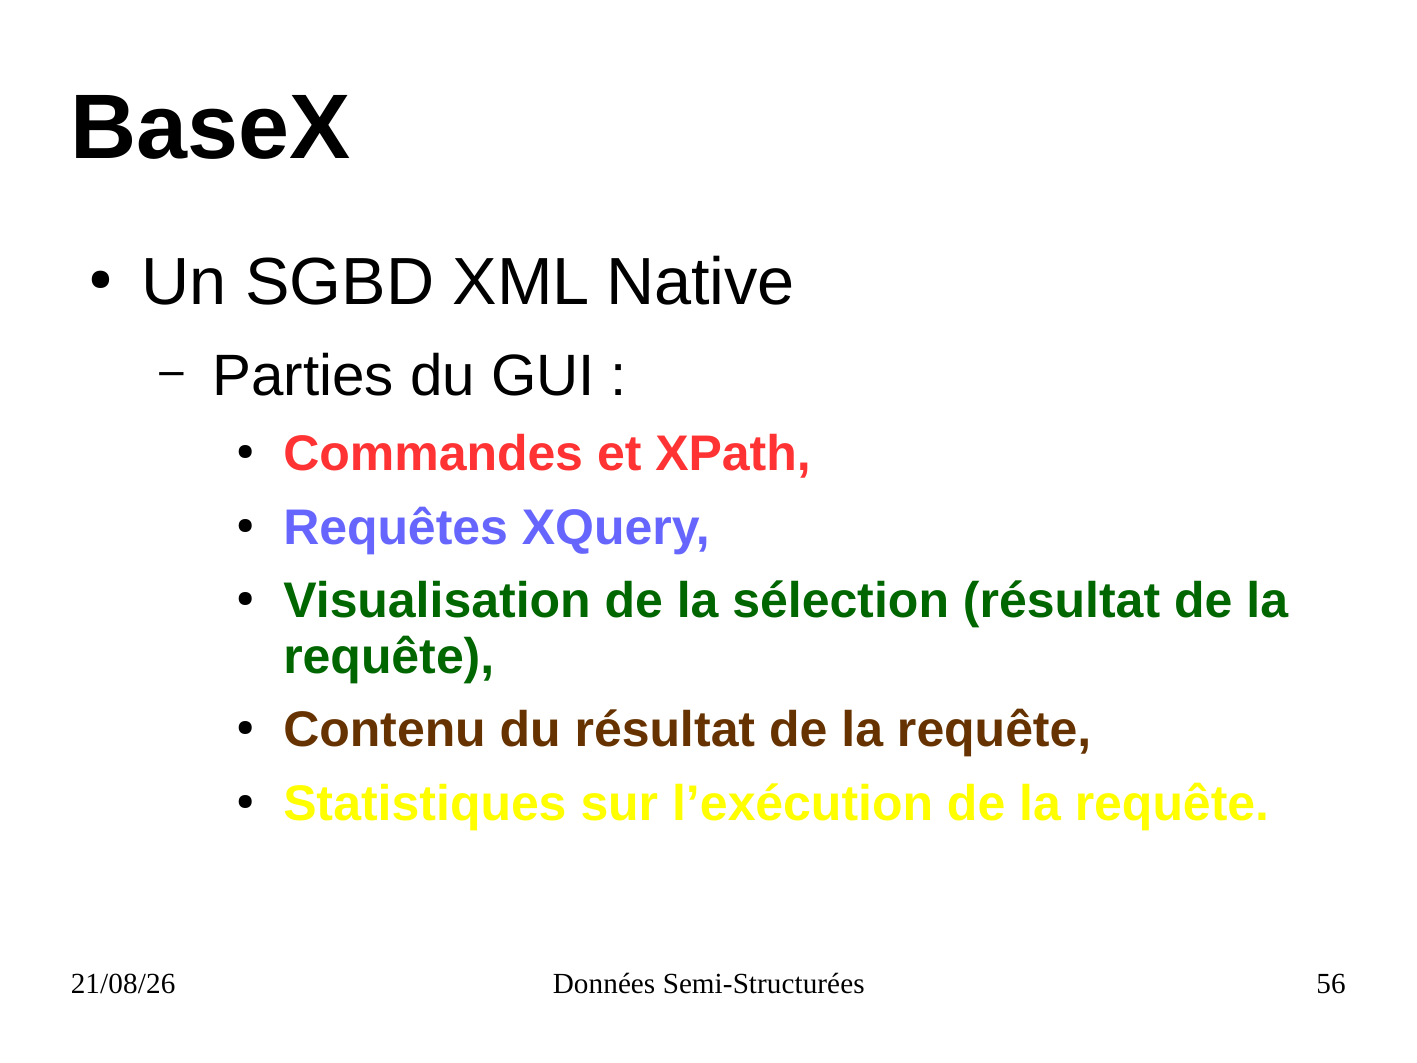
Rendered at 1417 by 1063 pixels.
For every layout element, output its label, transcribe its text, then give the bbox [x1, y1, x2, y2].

title BaseX [70, 42, 1346, 212]
list Un SGBD XML Native Parties du GUI : Commandes et XPath, Requêtes XQuery, Visualisation de la sélection (résultat de la requête), Contenu du résultat de la requête, Statistiques sur l’exécution de la requête. [70, 244, 1346, 925]
